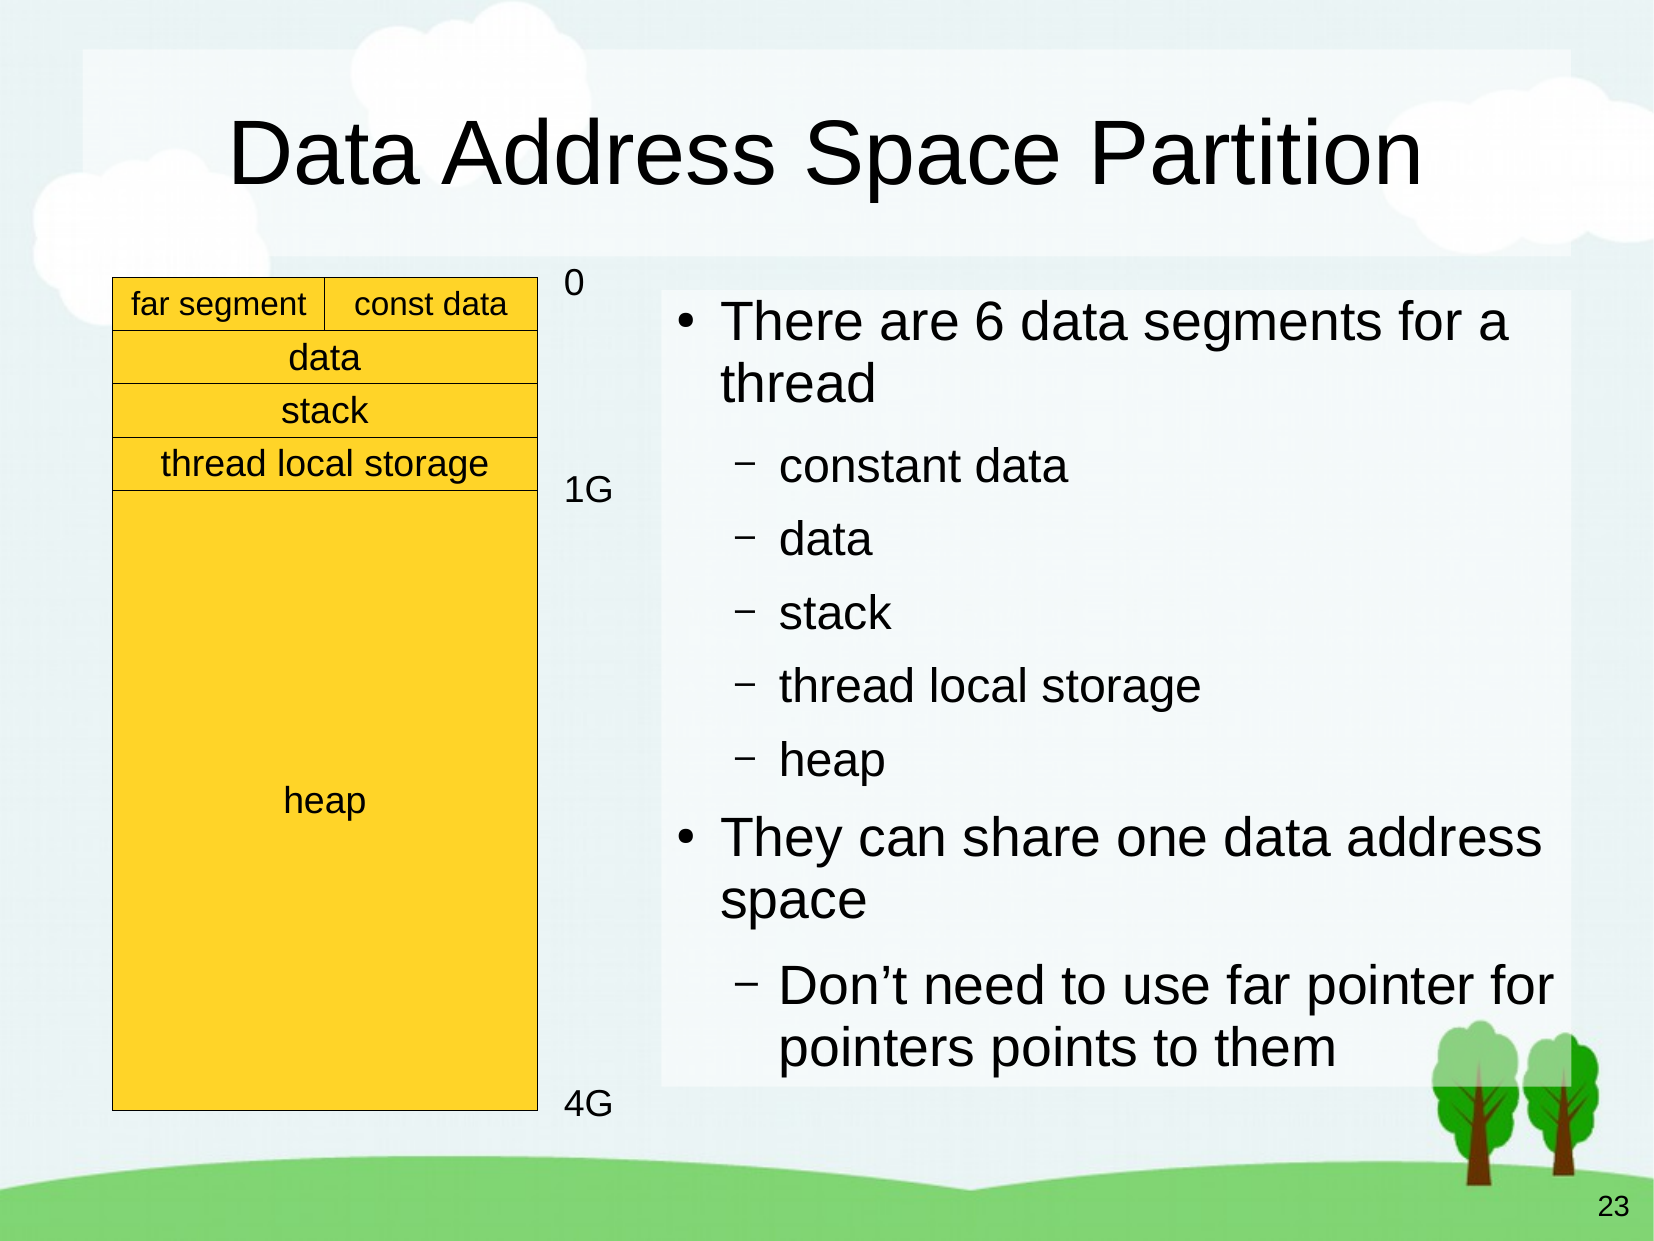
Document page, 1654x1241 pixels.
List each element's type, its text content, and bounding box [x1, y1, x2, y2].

text_box heap [112, 490, 538, 1111]
text_box 0 [549, 253, 600, 311]
text_box far segment [112, 277, 324, 331]
text_box stack [112, 383, 538, 437]
list There are 6 data segments for a thread constant data data stack thread local storage heap They can share one data address space Don’t need to use far pointer for pointers points to them [661, 290, 1572, 1087]
picture [0, 0, 1654, 1241]
text_box data [112, 331, 538, 383]
text_box thread local storage [112, 437, 538, 490]
text_box 4G [549, 1074, 629, 1132]
text_box const data [324, 277, 538, 331]
title Data Address Space Partition [82, 49, 1571, 257]
text_box 1G [549, 460, 629, 518]
